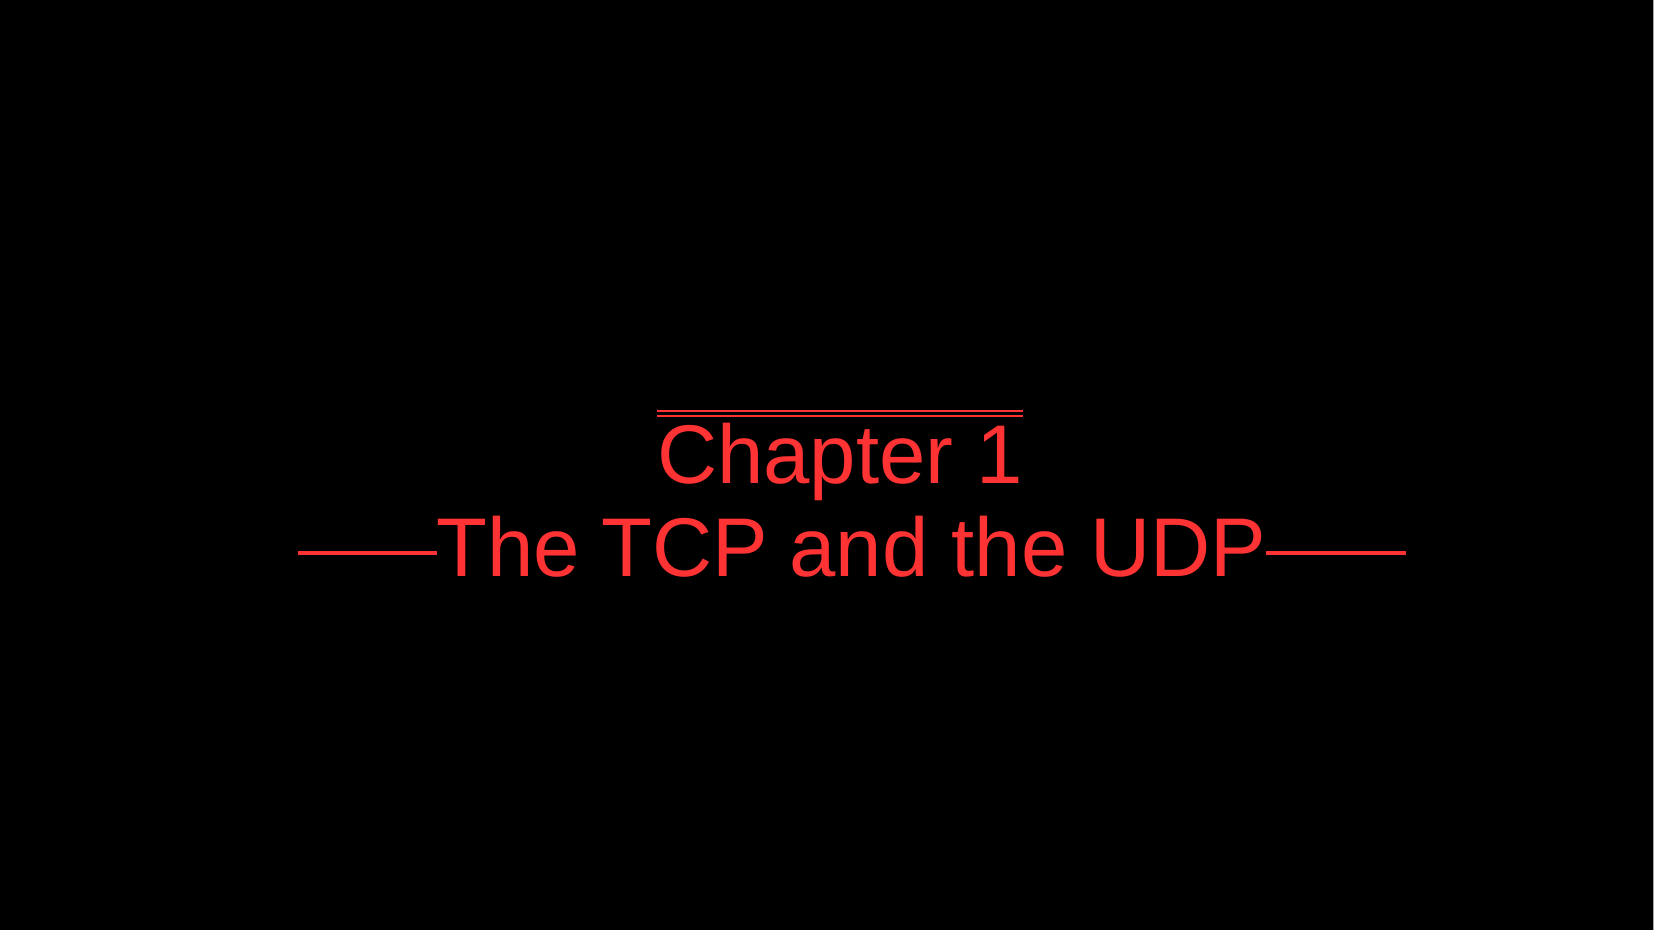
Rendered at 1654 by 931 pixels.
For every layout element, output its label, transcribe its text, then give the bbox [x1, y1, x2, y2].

text_box Chapter 1 The TCP and the UDP [165, 401, 1516, 777]
